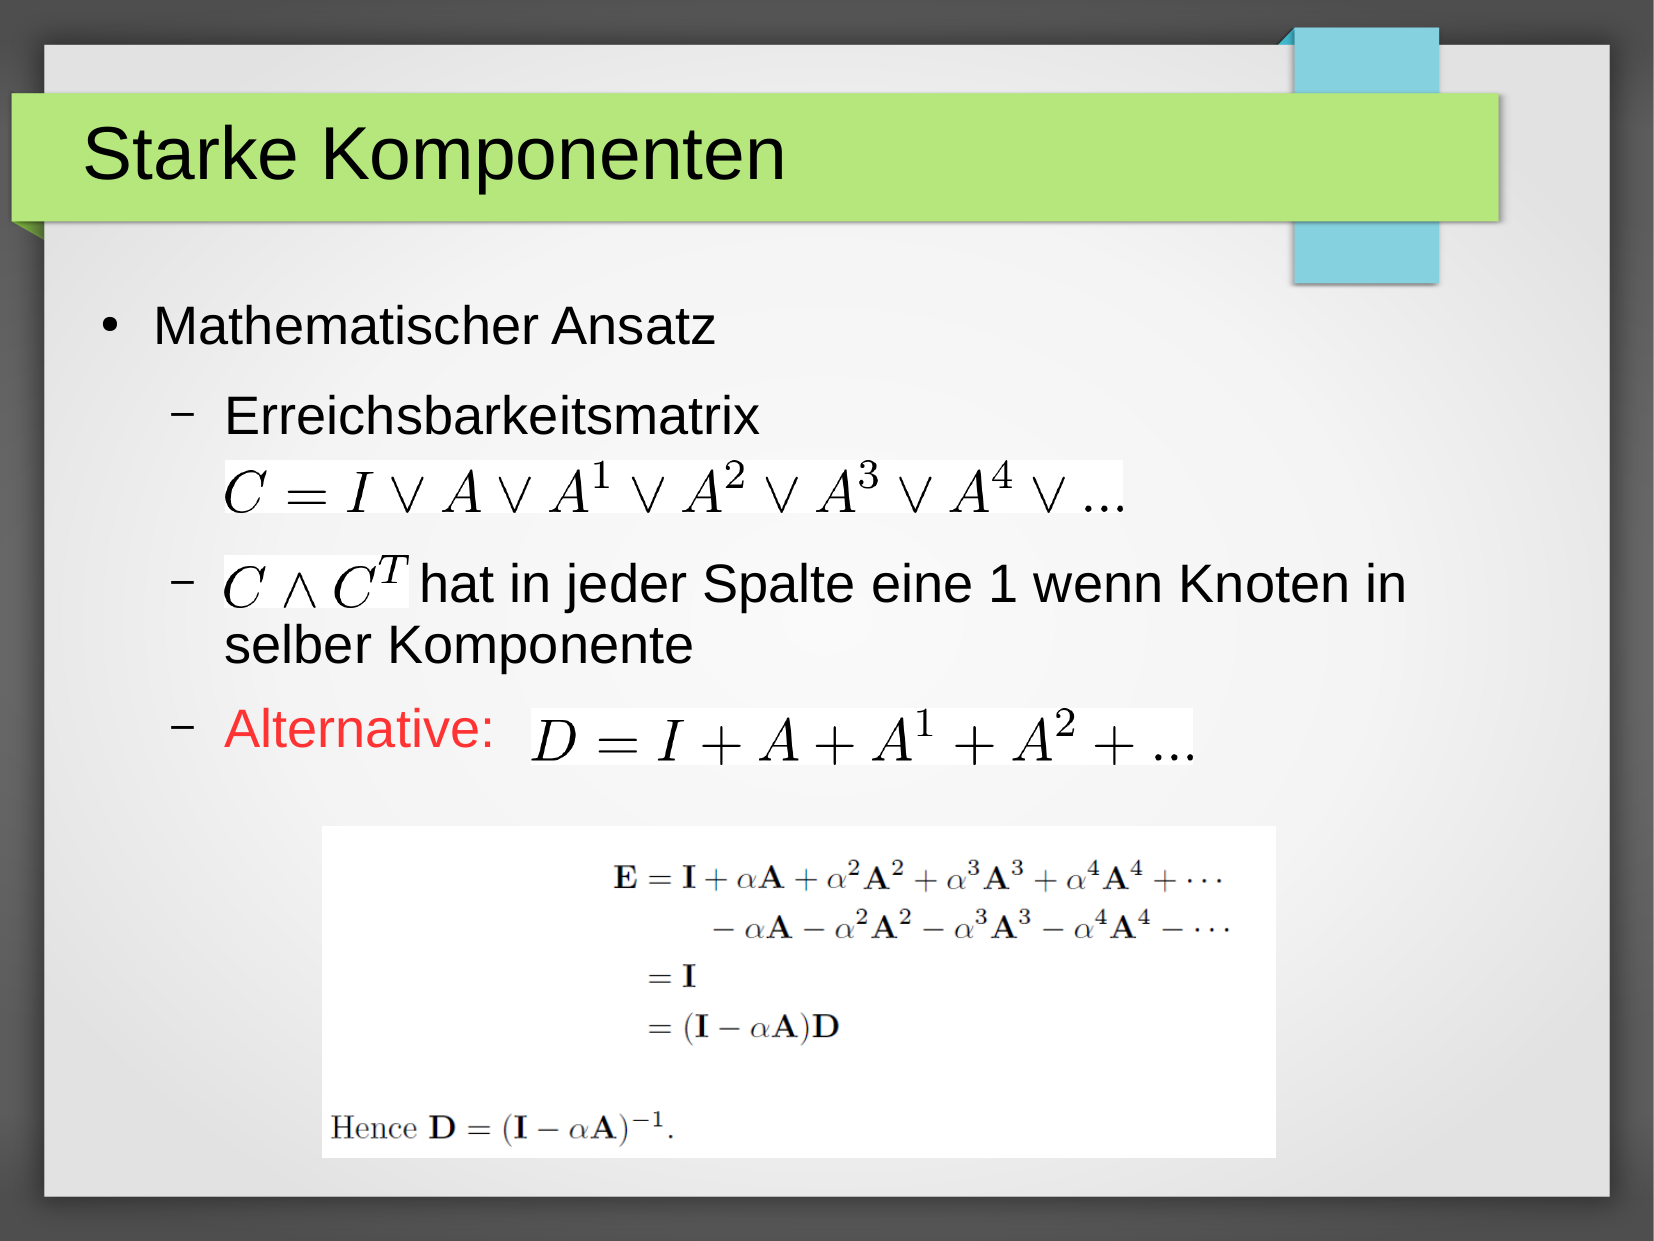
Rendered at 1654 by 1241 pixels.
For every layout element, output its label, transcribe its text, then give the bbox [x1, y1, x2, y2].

list Mathematischer Ansatz Erreichsbarkeitsmatrix hat in jeder Spalte eine 1 wenn Knoten in selber Komponente Alternative: [82, 295, 1571, 1015]
title Starke Komponenten [82, 94, 1264, 213]
picture [0, 0, 1654, 1241]
